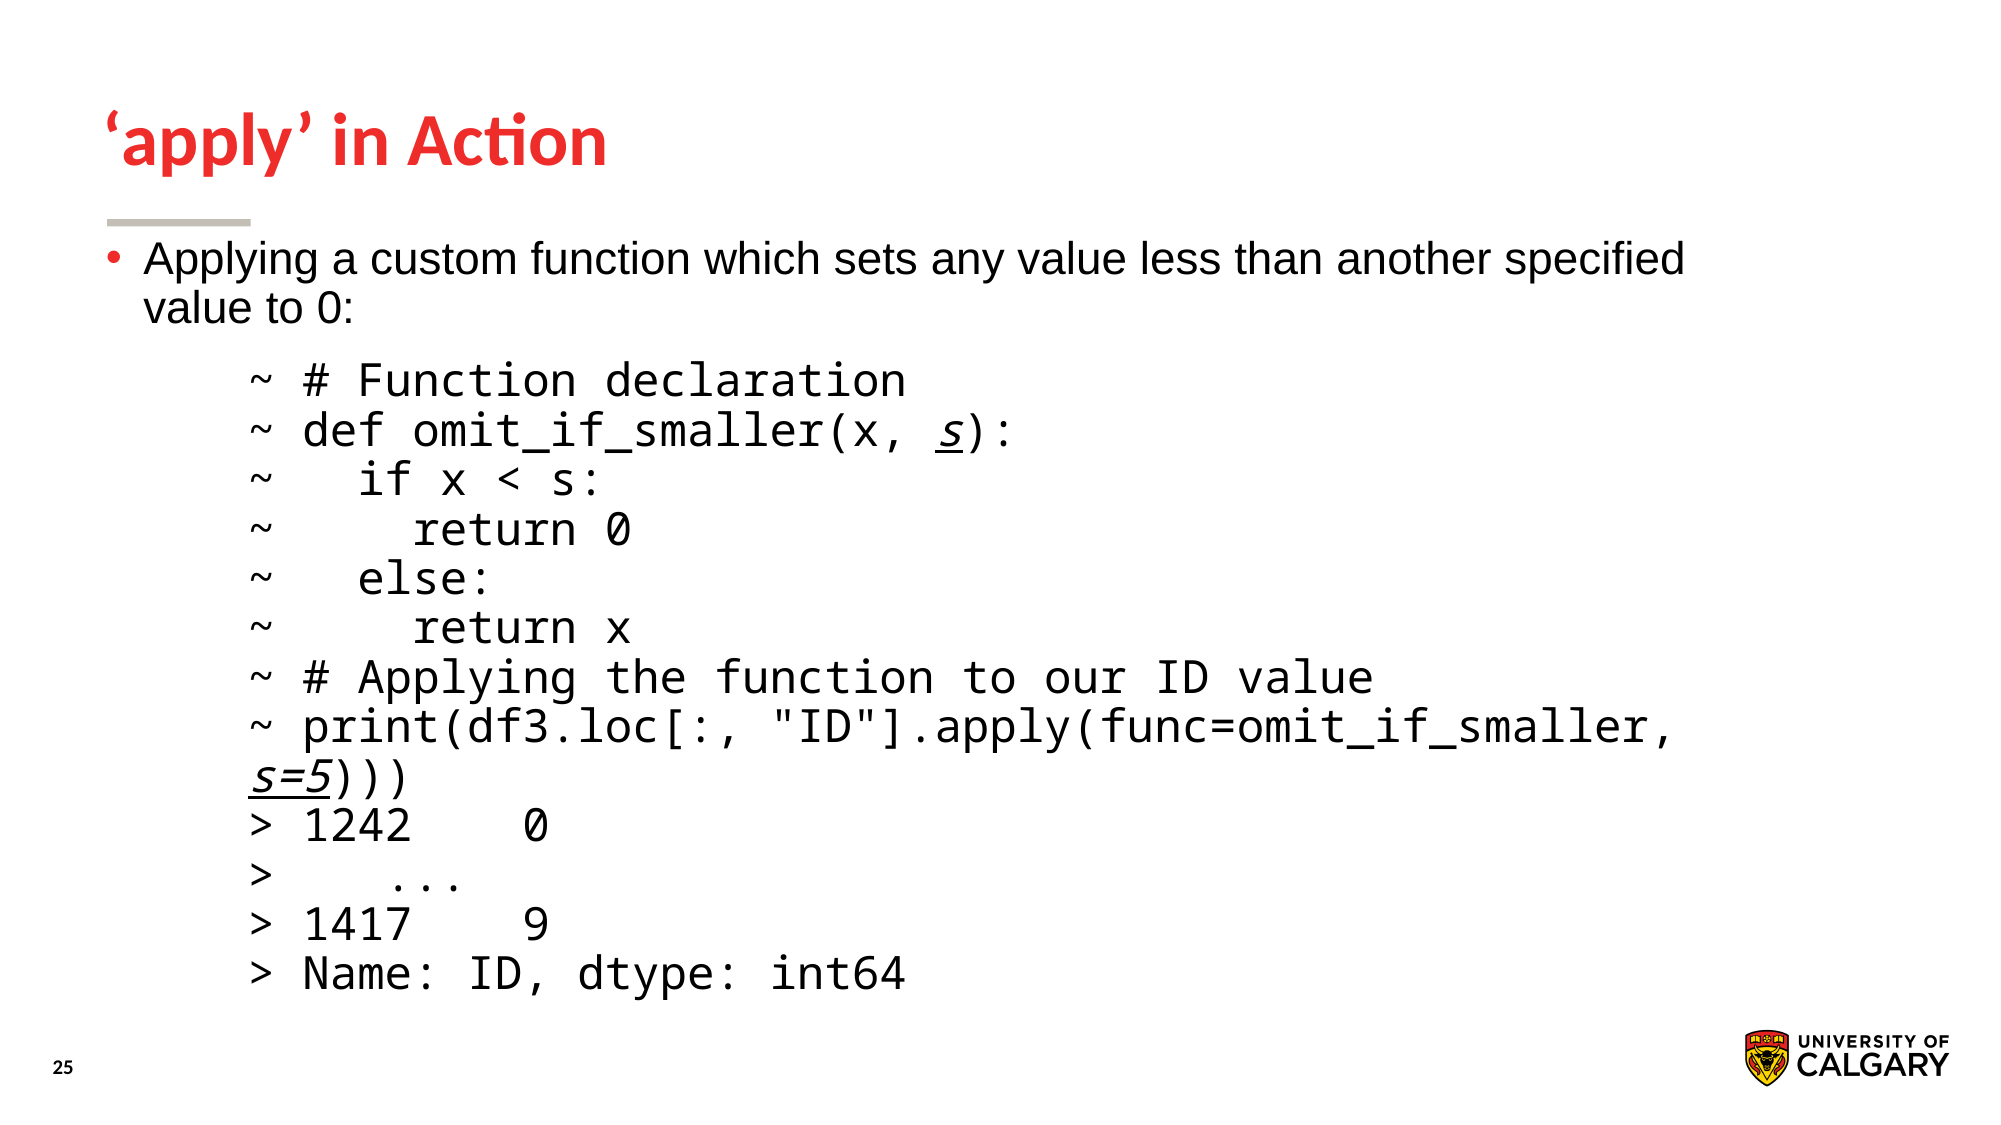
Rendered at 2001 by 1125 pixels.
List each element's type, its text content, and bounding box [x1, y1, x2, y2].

title ‘apply’ in Action [87, 60, 1774, 222]
picture [1722, 1012, 1972, 1099]
list Applying a custom function which sets any value less than another specified value to 0: ~ # Function declaration ~ def omit_if_smaller(x, s): ~ if x < s: ~ return 0 ~ else: ~ return x ~ # Applying the function to our ID value ~ print(df3.loc[:, "ID"].apply(func=omit_if_smaller, s=5))) > 1242 0 > ... > 1417 9 > Name: ID, dtype: int64 [91, 227, 1788, 941]
